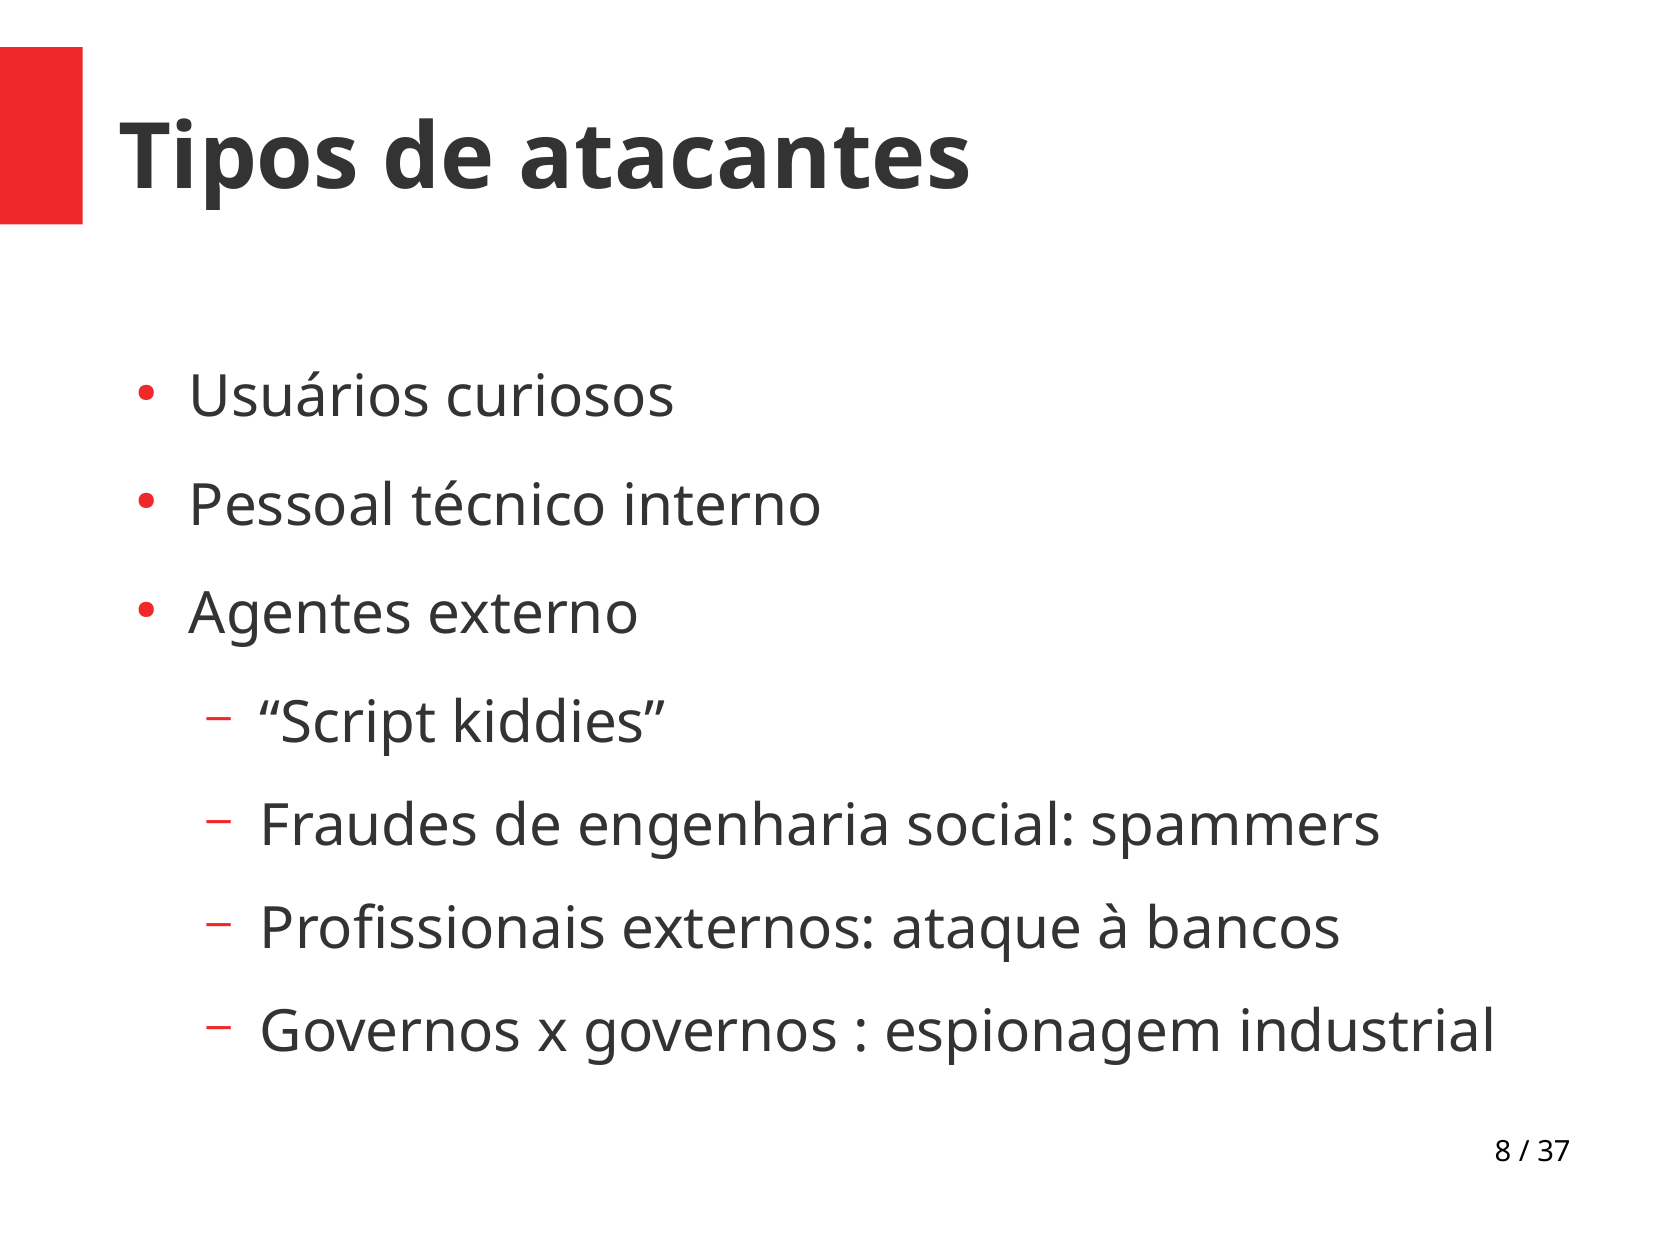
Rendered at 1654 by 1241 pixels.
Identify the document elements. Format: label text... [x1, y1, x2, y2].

title Tipos de atacantes [118, 49, 1571, 257]
list Usuários curiosos Pessoal técnico interno Agentes externo “Script kiddies” Fraudes de engenharia social: spammers Profissionais externos: ataque à bancos Governos x governos : espionagem industrial [118, 354, 1536, 1074]
